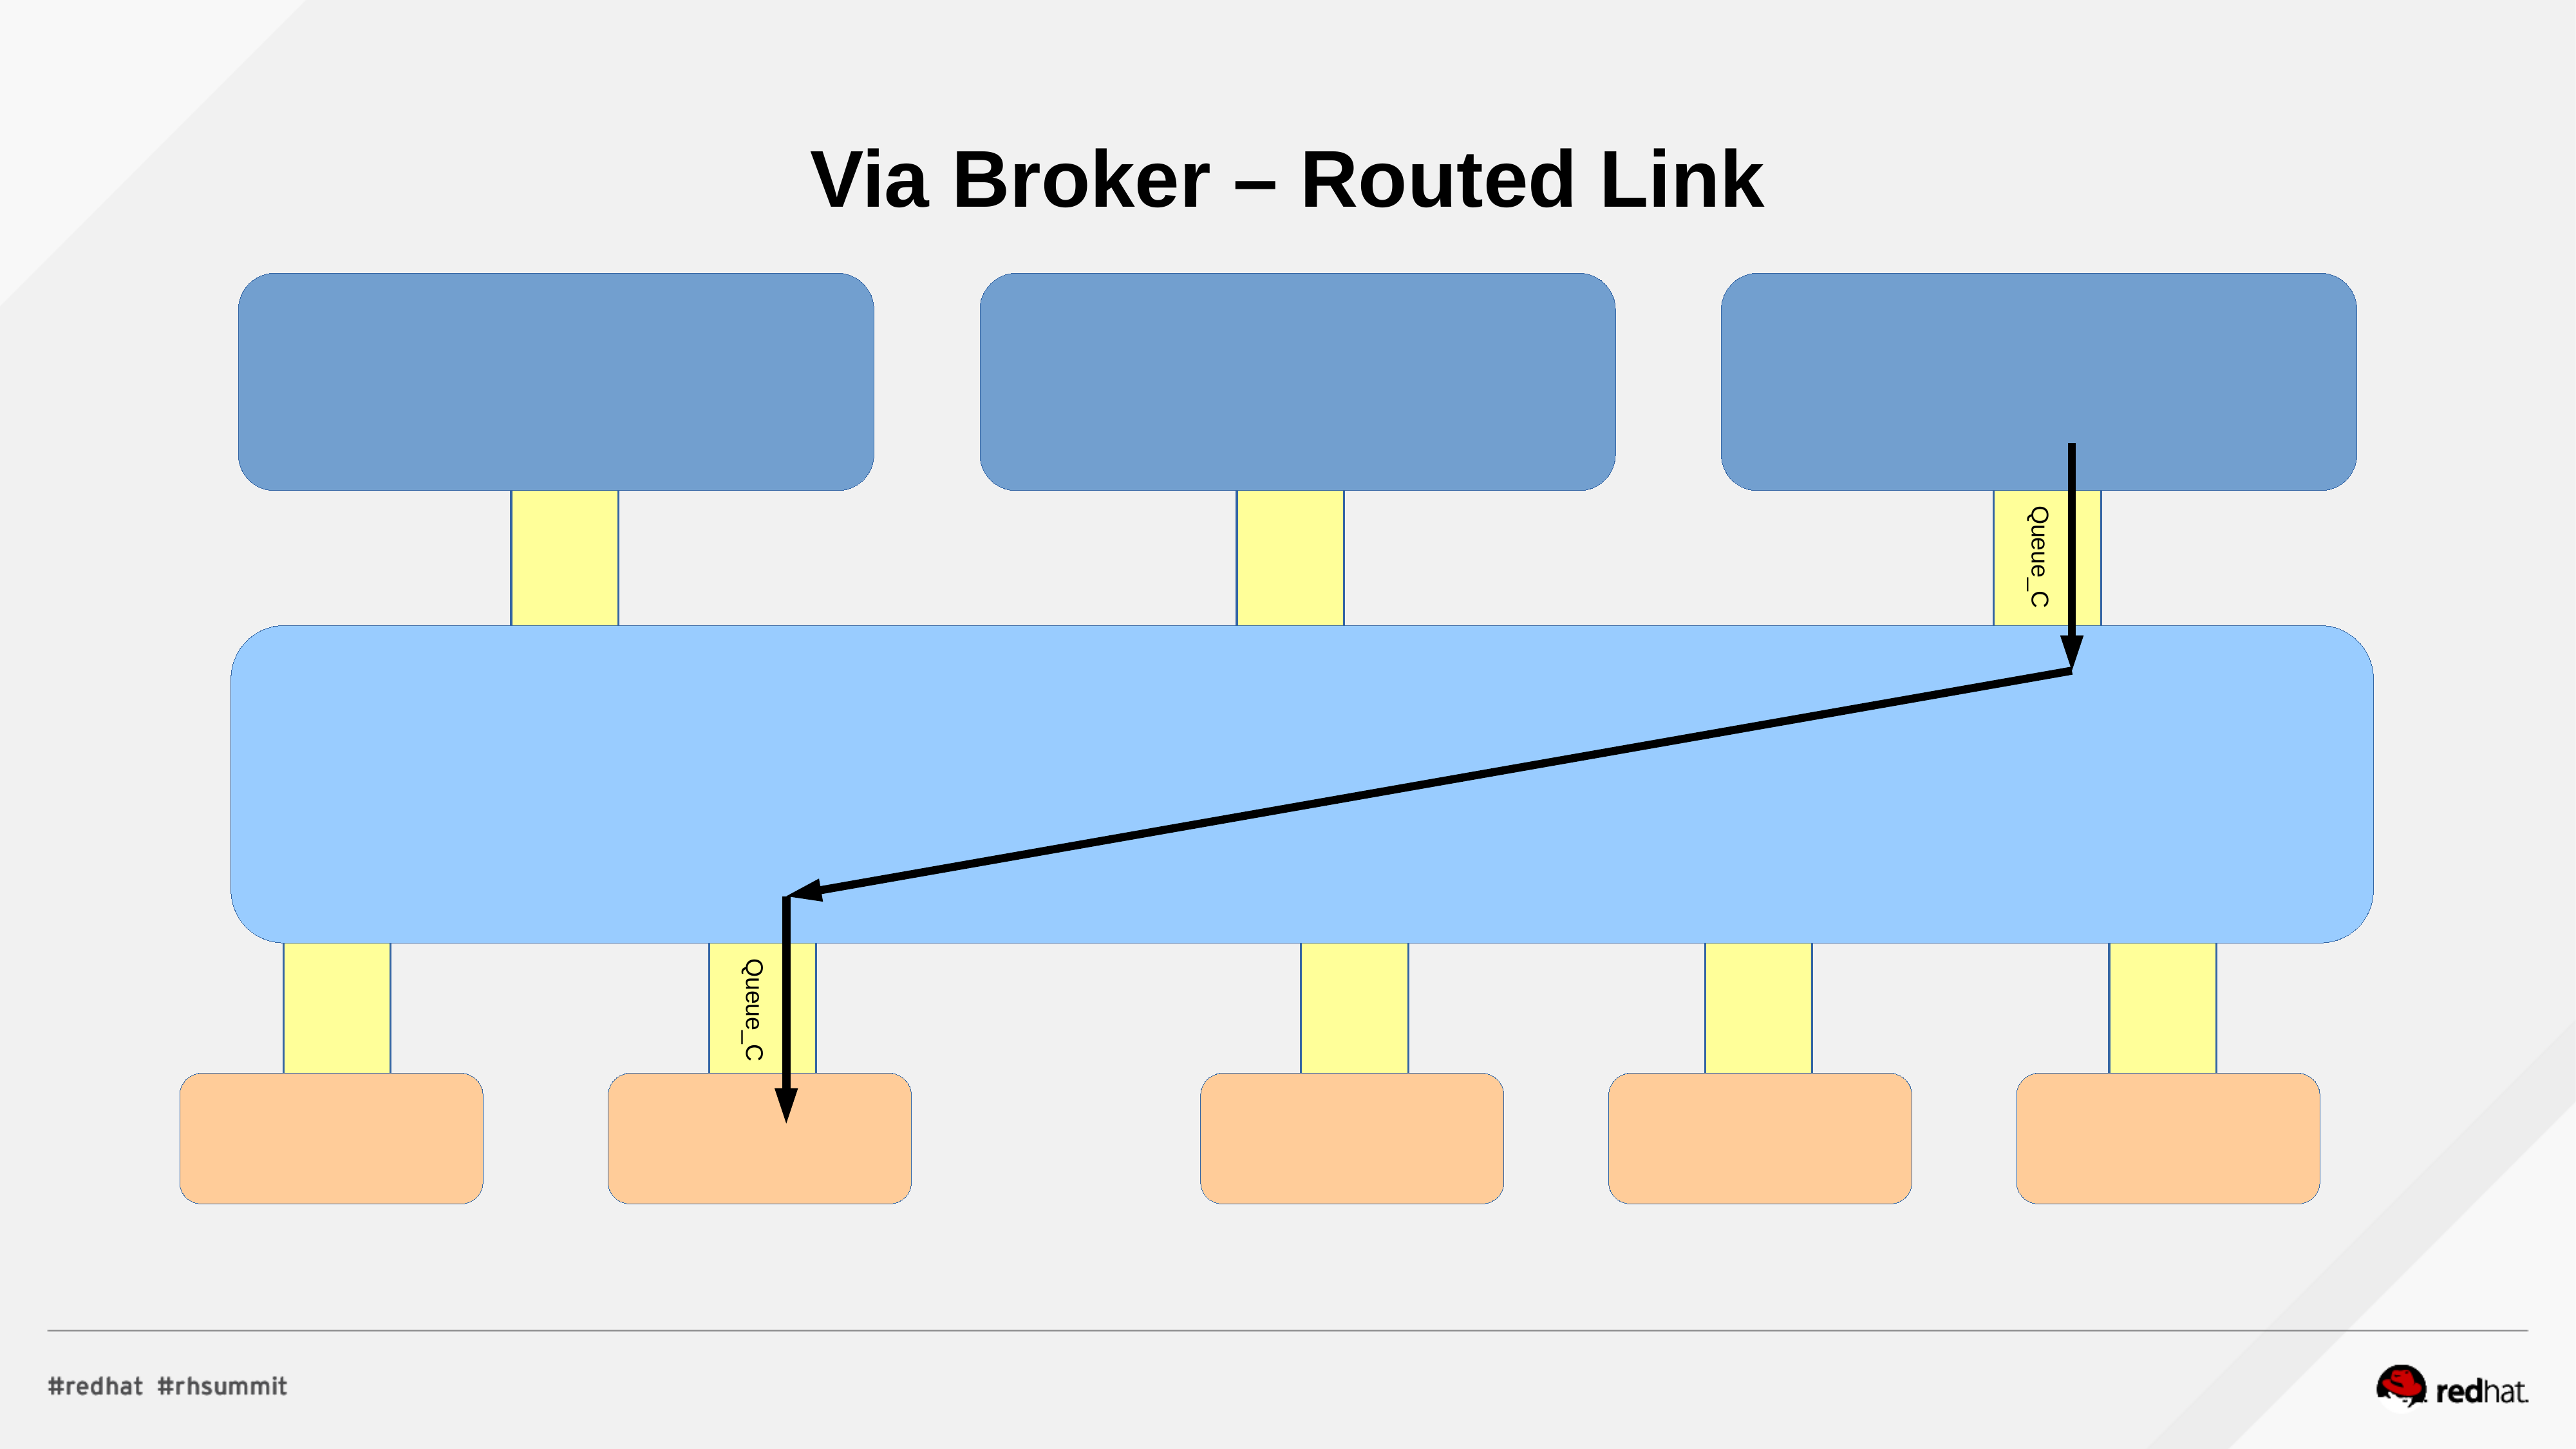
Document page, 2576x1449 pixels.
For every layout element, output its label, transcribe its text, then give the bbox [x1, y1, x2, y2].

picture [0, 0, 2576, 1449]
text_box [180, 300, 2374, 1204]
title Via Broker – Routed Link [129, 57, 2447, 300]
